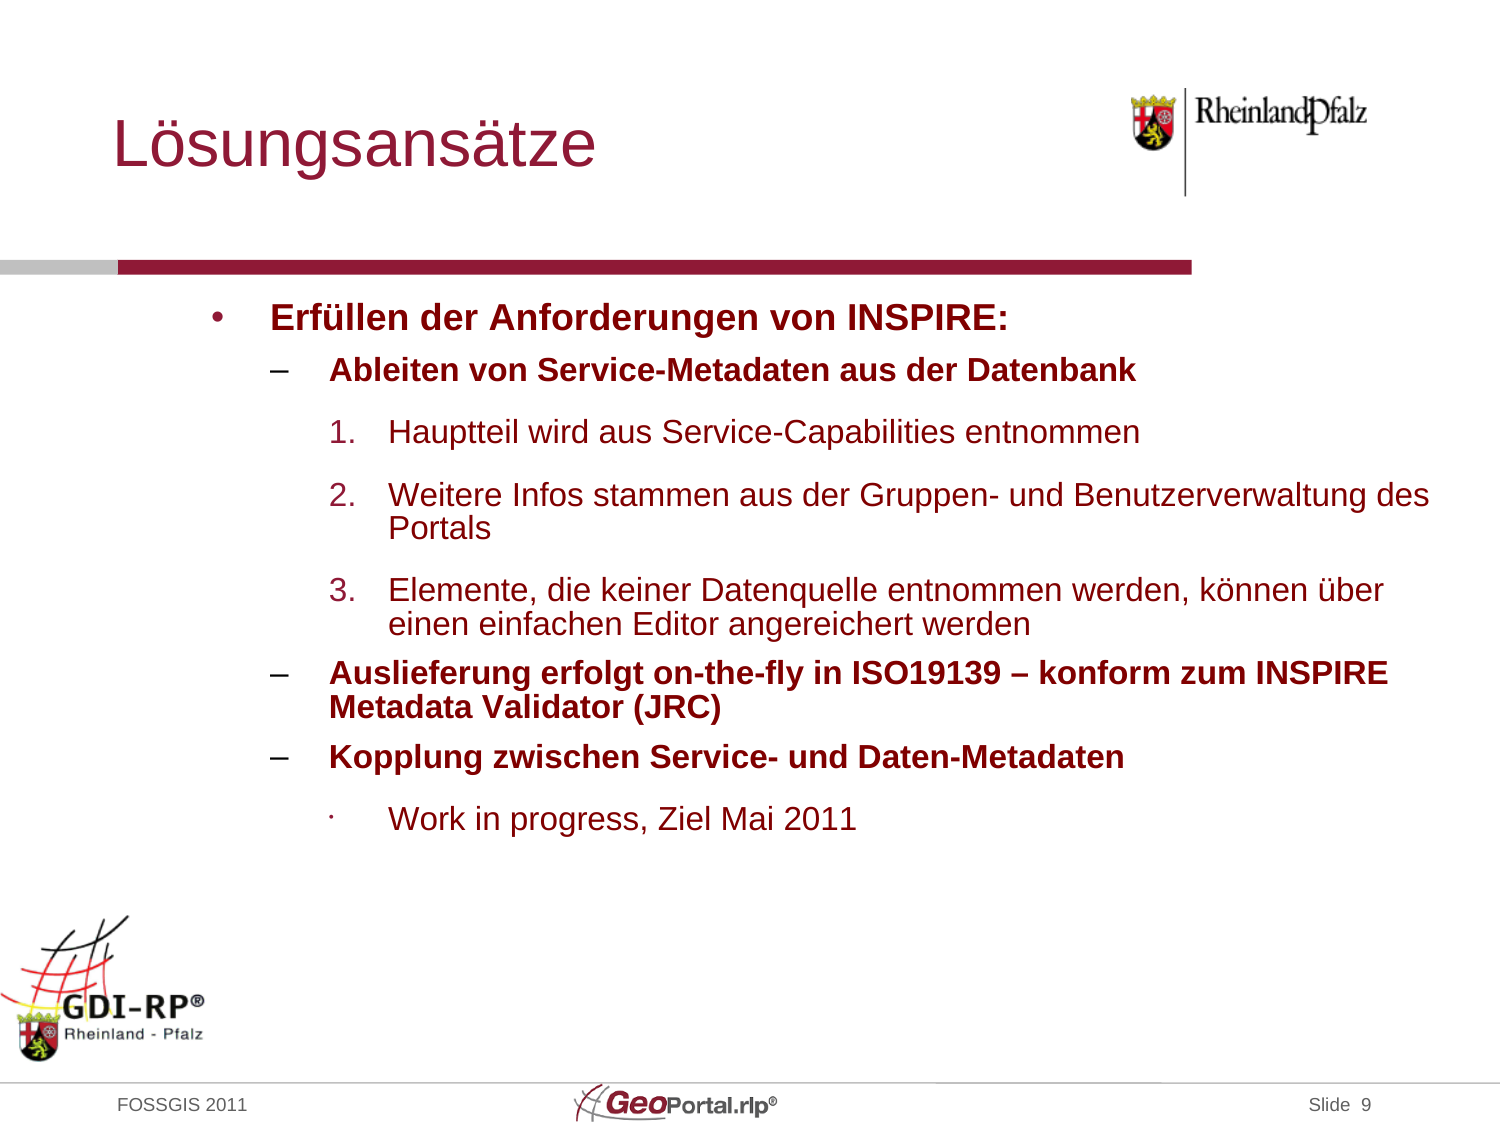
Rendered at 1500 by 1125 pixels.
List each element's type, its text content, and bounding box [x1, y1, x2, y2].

title Lösungsansätze [112, 63, 1071, 224]
picture [1131, 88, 1447, 198]
picture [572, 1082, 778, 1125]
list Erfüllen der Anforderungen von INSPIRE: Ableiten von Service-Metadaten aus der Datenbank Hauptteil wird aus Service-Capabilities entnommen Weitere Infos stammen aus der Gruppen- und Benutzerverwaltung des Portals Elemente, die keiner Datenquelle entnommen werden, können über einen einfachen Editor angereichert werden Auslieferung erfolgt on-the-fly in ISO19139 – konform zum INSPIRE Metadata Validator (JRC) Kopplung zwischen Service- und Daten-Metadaten Work in progress, Ziel Mai 2011 [210, 300, 1475, 1036]
picture [0, 915, 207, 1063]
